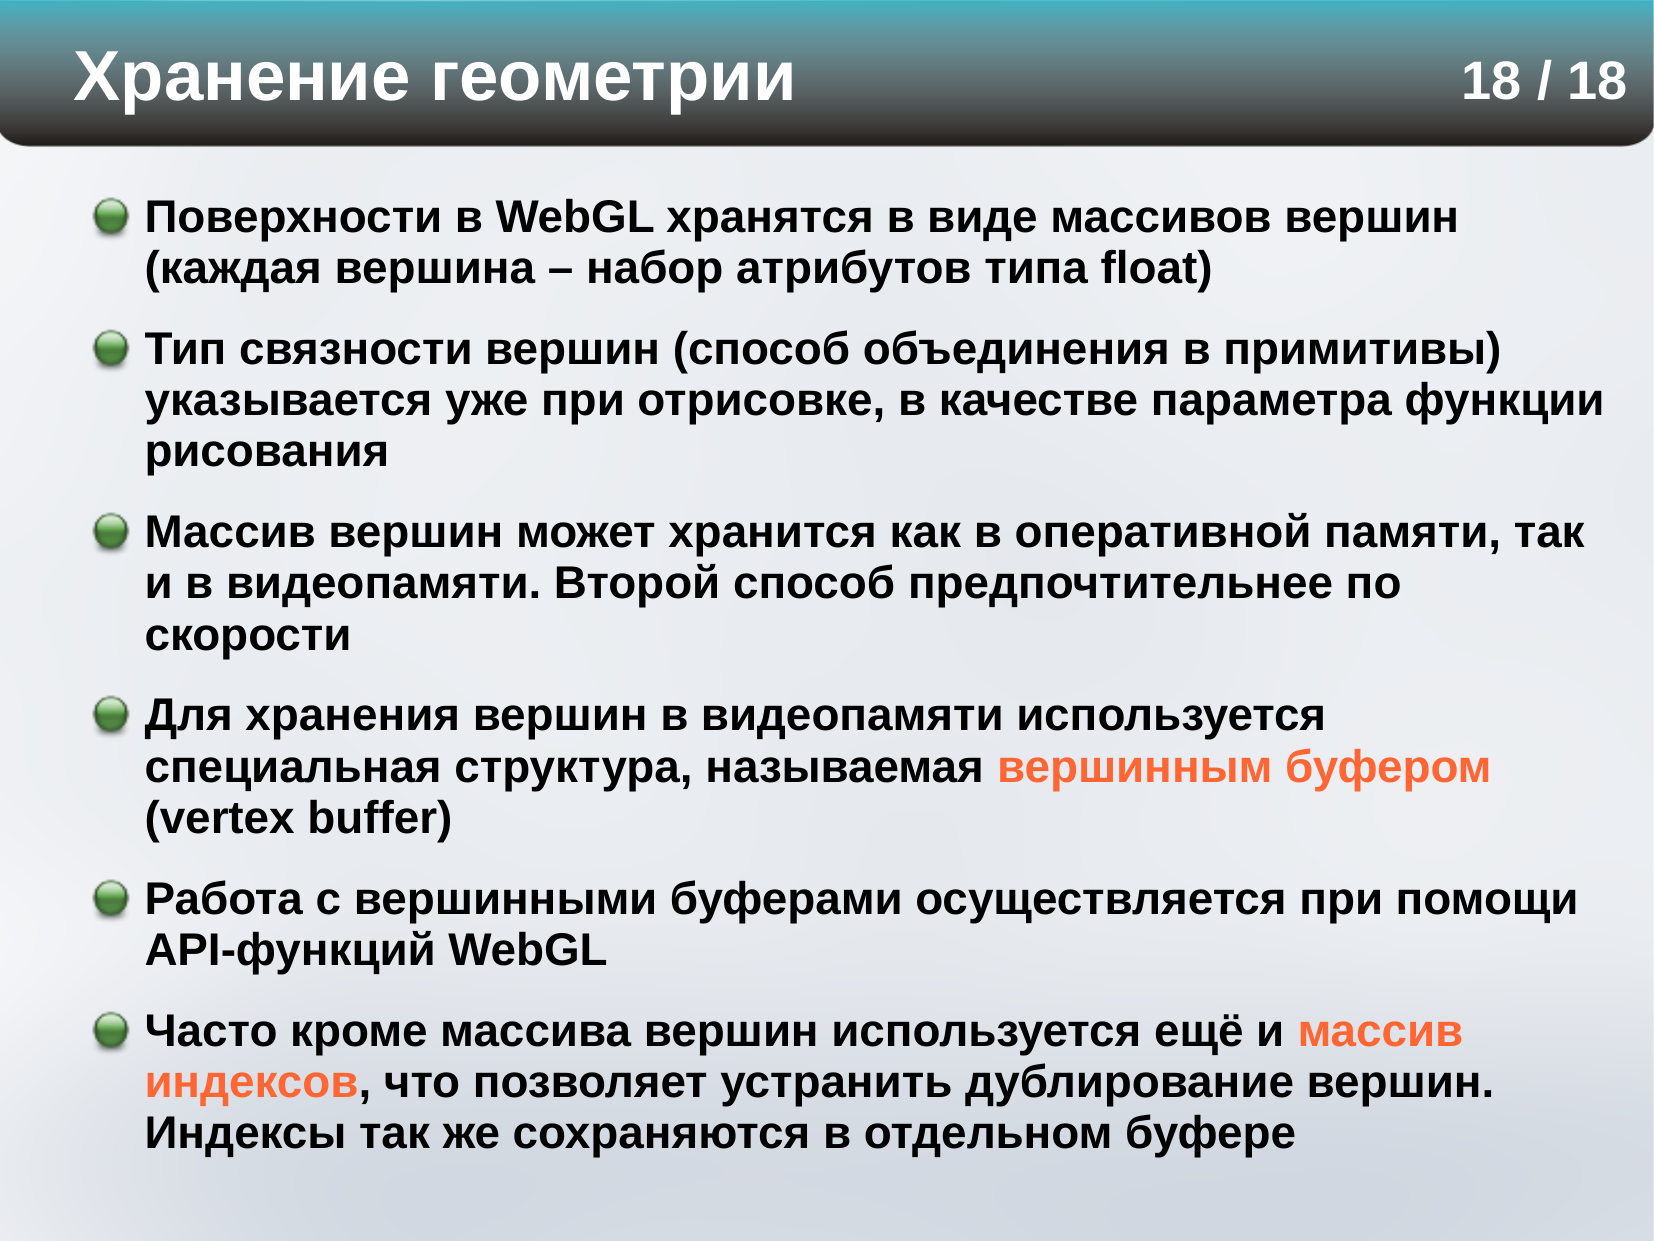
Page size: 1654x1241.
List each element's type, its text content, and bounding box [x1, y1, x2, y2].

picture [0, 0, 1654, 1241]
text_box <номер> / 18 [1446, 42, 1654, 179]
text_box Хранение геометрии [59, 29, 1418, 124]
text_box Поверхности в WebGL хранятся в виде массивов вершин (каждая вершина – набор атрибутов типа float) Тип связности вершин (способ объединения в примитивы) указывается уже при отрисовке, в качестве параметра функции рисования Массив вершин может хранится как в оперативной памяти, так и в видеопамяти. Второй способ предпочтительнее по скорости Для хранения вершин в видеопамяти используется специальная структура, называемая вершинным буфером (vertex buffer) Работа с вершинными буферами осуществляется при помощи API-функций WebGL Часто кроме массива вершин используется ещё и массив индексов, что позволяет устранить дублирование вершин. Индексы так же сохраняются в отдельном буфере [70, 183, 1625, 1166]
